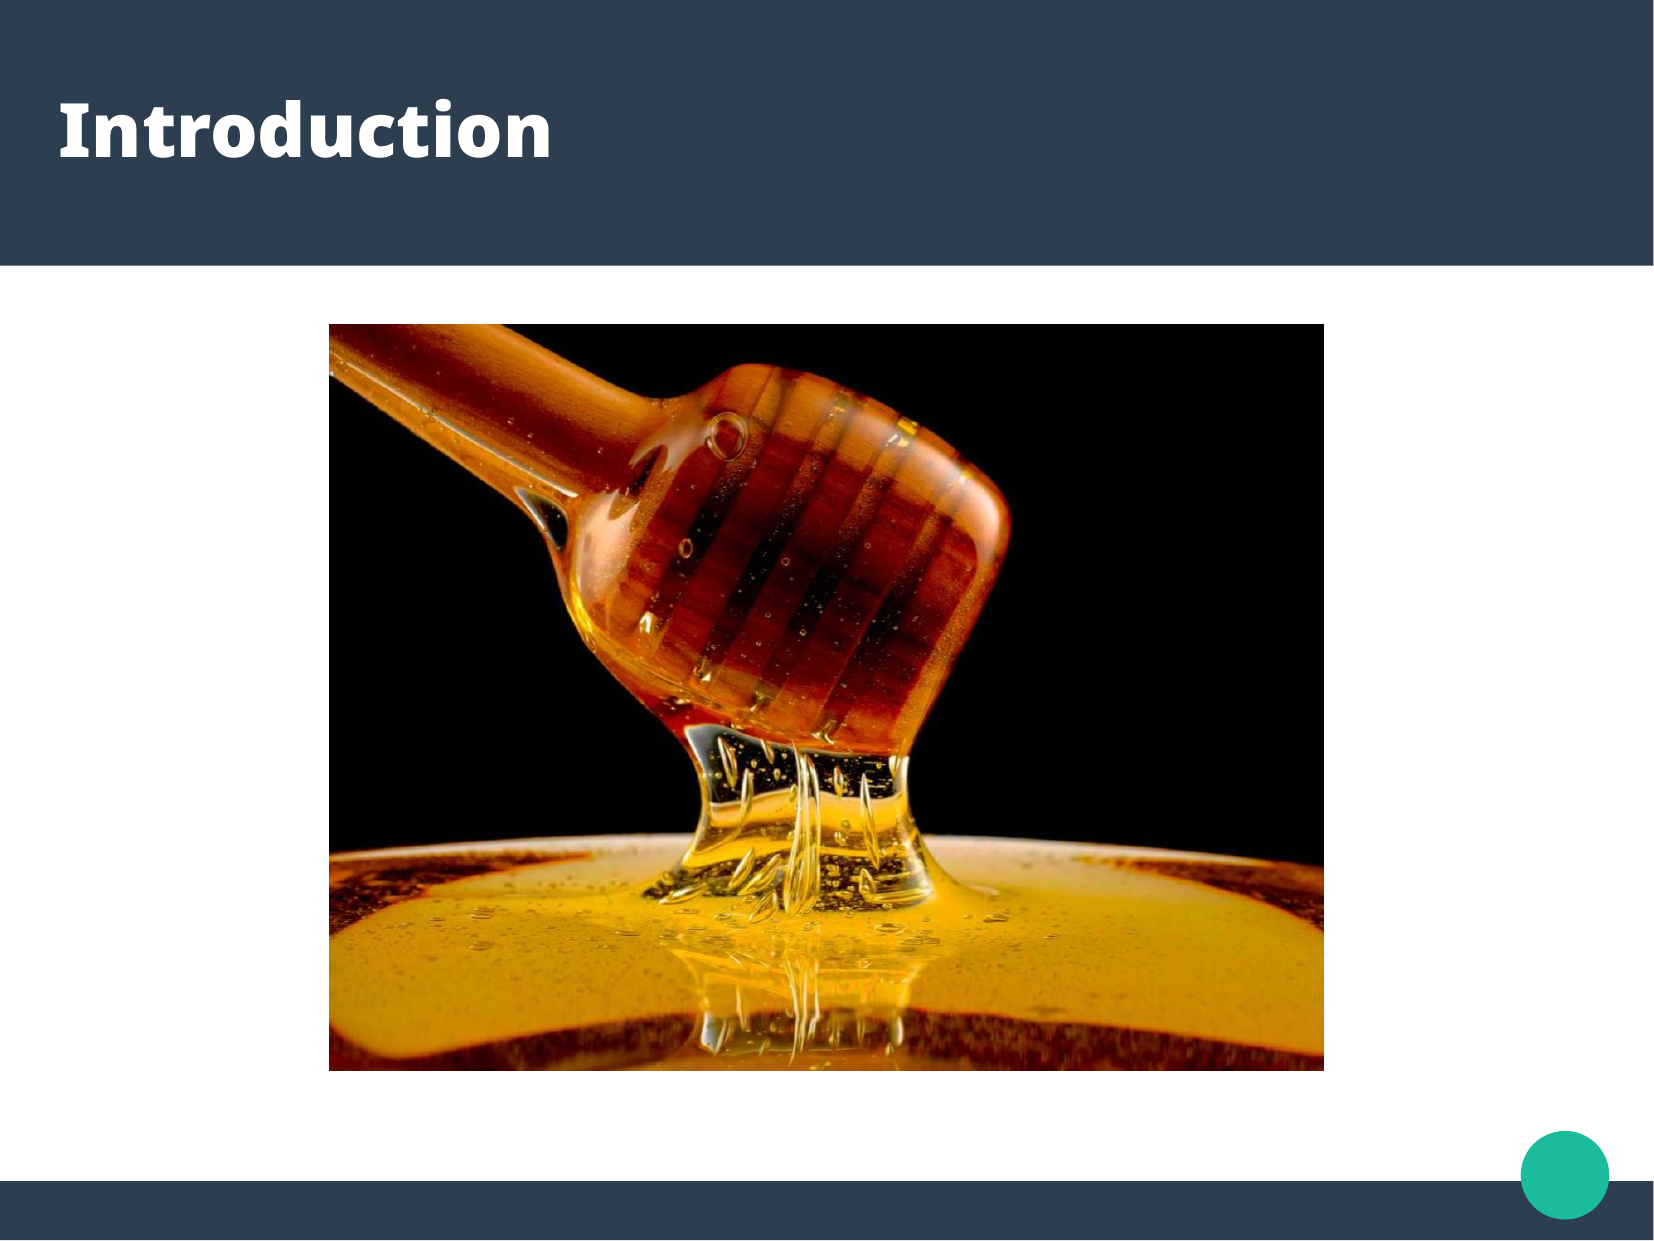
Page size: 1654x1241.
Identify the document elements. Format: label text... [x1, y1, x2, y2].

title Introduction [59, 49, 1595, 207]
picture [329, 324, 1324, 1071]
